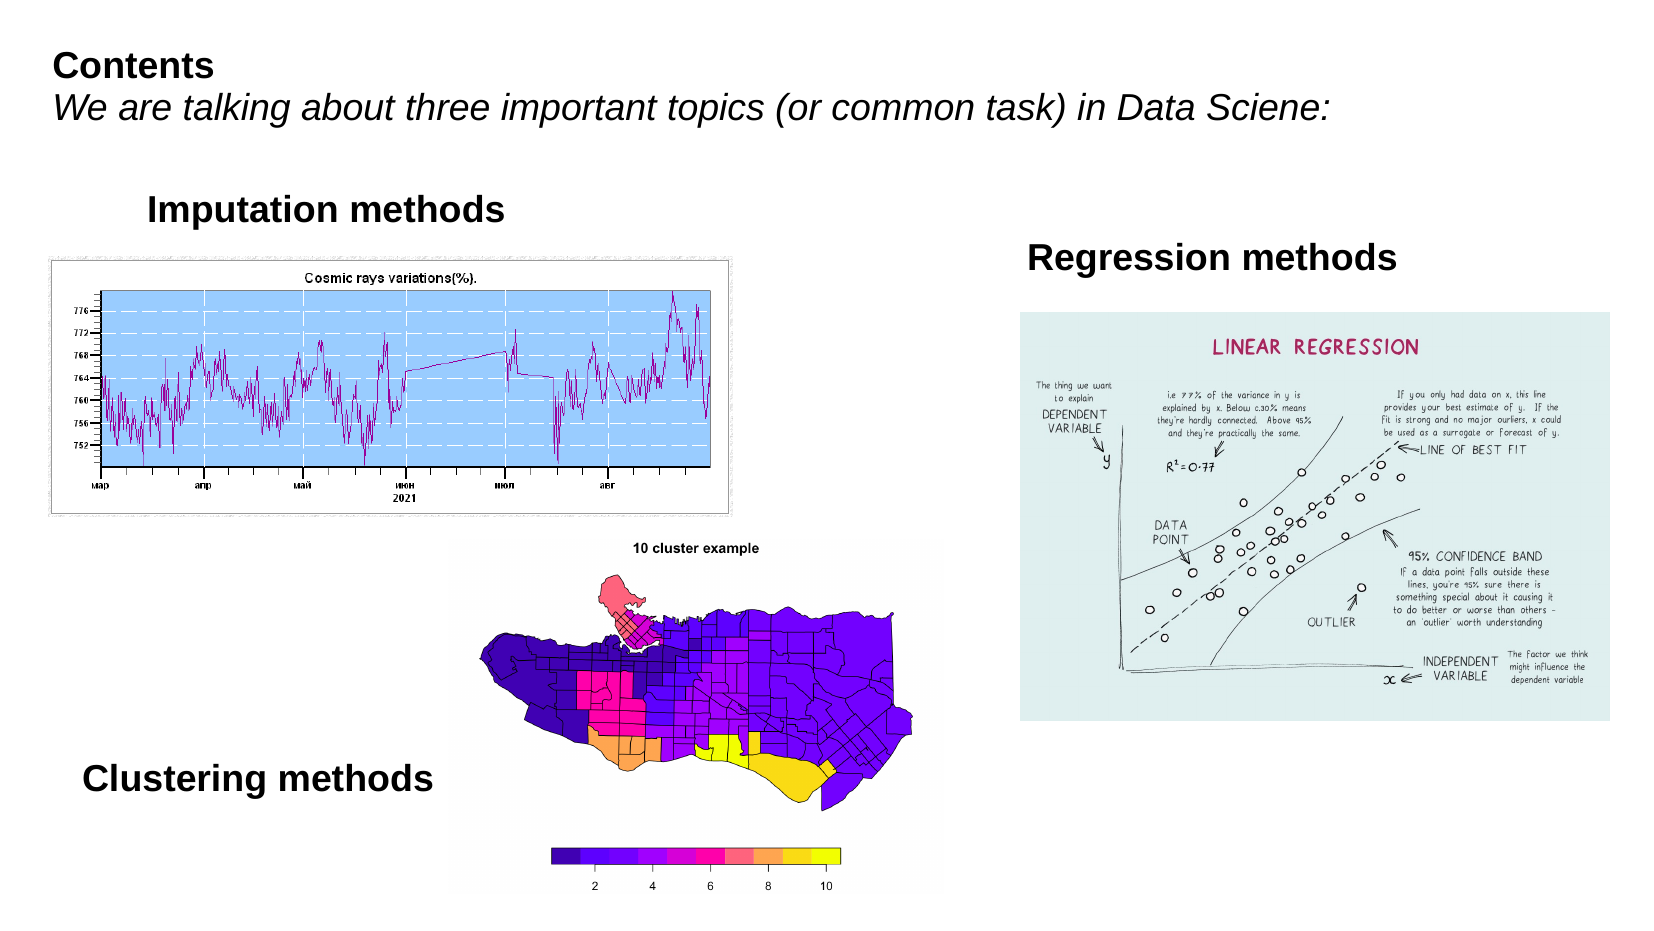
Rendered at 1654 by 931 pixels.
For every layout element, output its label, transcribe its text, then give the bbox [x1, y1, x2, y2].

text_box Contents We are talking about three important topics (or common task) in Data Sciene: [37, 37, 1613, 137]
text_box Imputation methods [132, 181, 521, 239]
picture [48, 256, 733, 517]
text_box Clustering methods [67, 750, 450, 807]
picture [1020, 312, 1610, 721]
text_box Regression methods [1012, 228, 1413, 286]
picture [448, 539, 944, 894]
